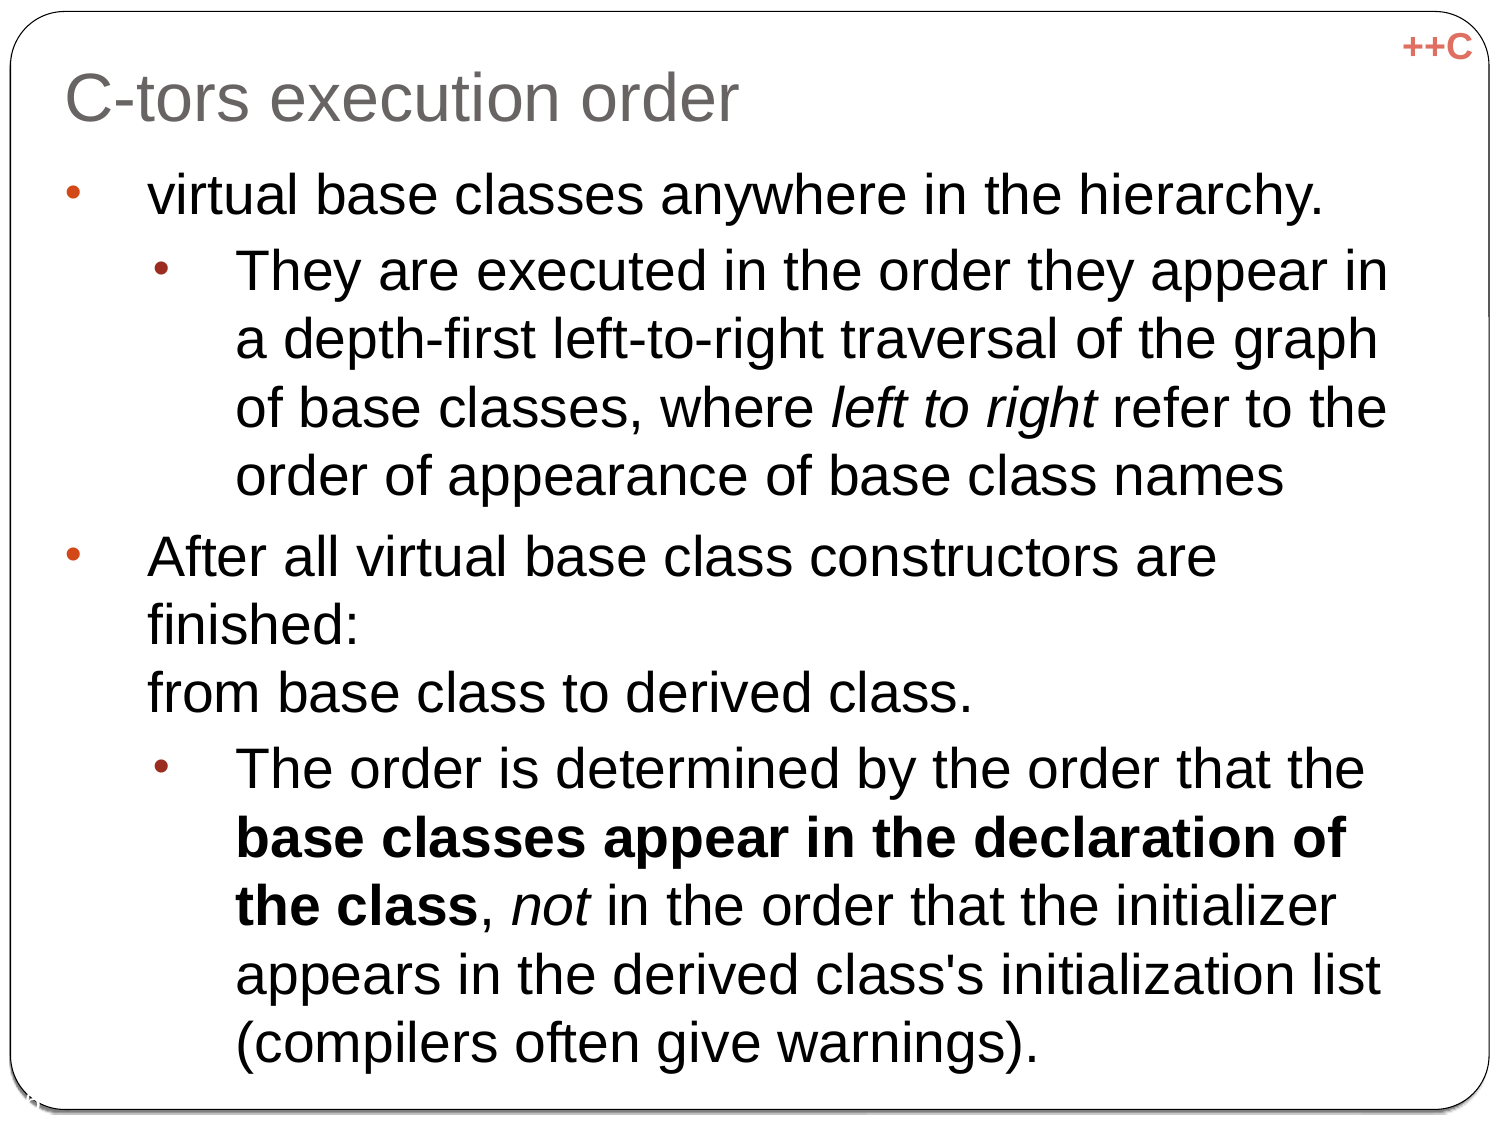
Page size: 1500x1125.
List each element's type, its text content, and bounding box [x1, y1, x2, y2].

list virtual base classes anywhere in the hierarchy. They are executed in the order they appear in a depth-first left-to-right traversal of the graph of base classes, where left to right refer to the order of appearance of base class names After all virtual base class constructors are finished: from base class to derived class. The order is determined by the order that the base classes appear in the declaration of the class, not in the order that the initializer appears in the derived class's initialization list (compilers often give warnings). [50, 149, 1450, 1088]
title C-tors execution order [50, 45, 1450, 149]
slide_number <number> [0, 1074, 50, 1125]
